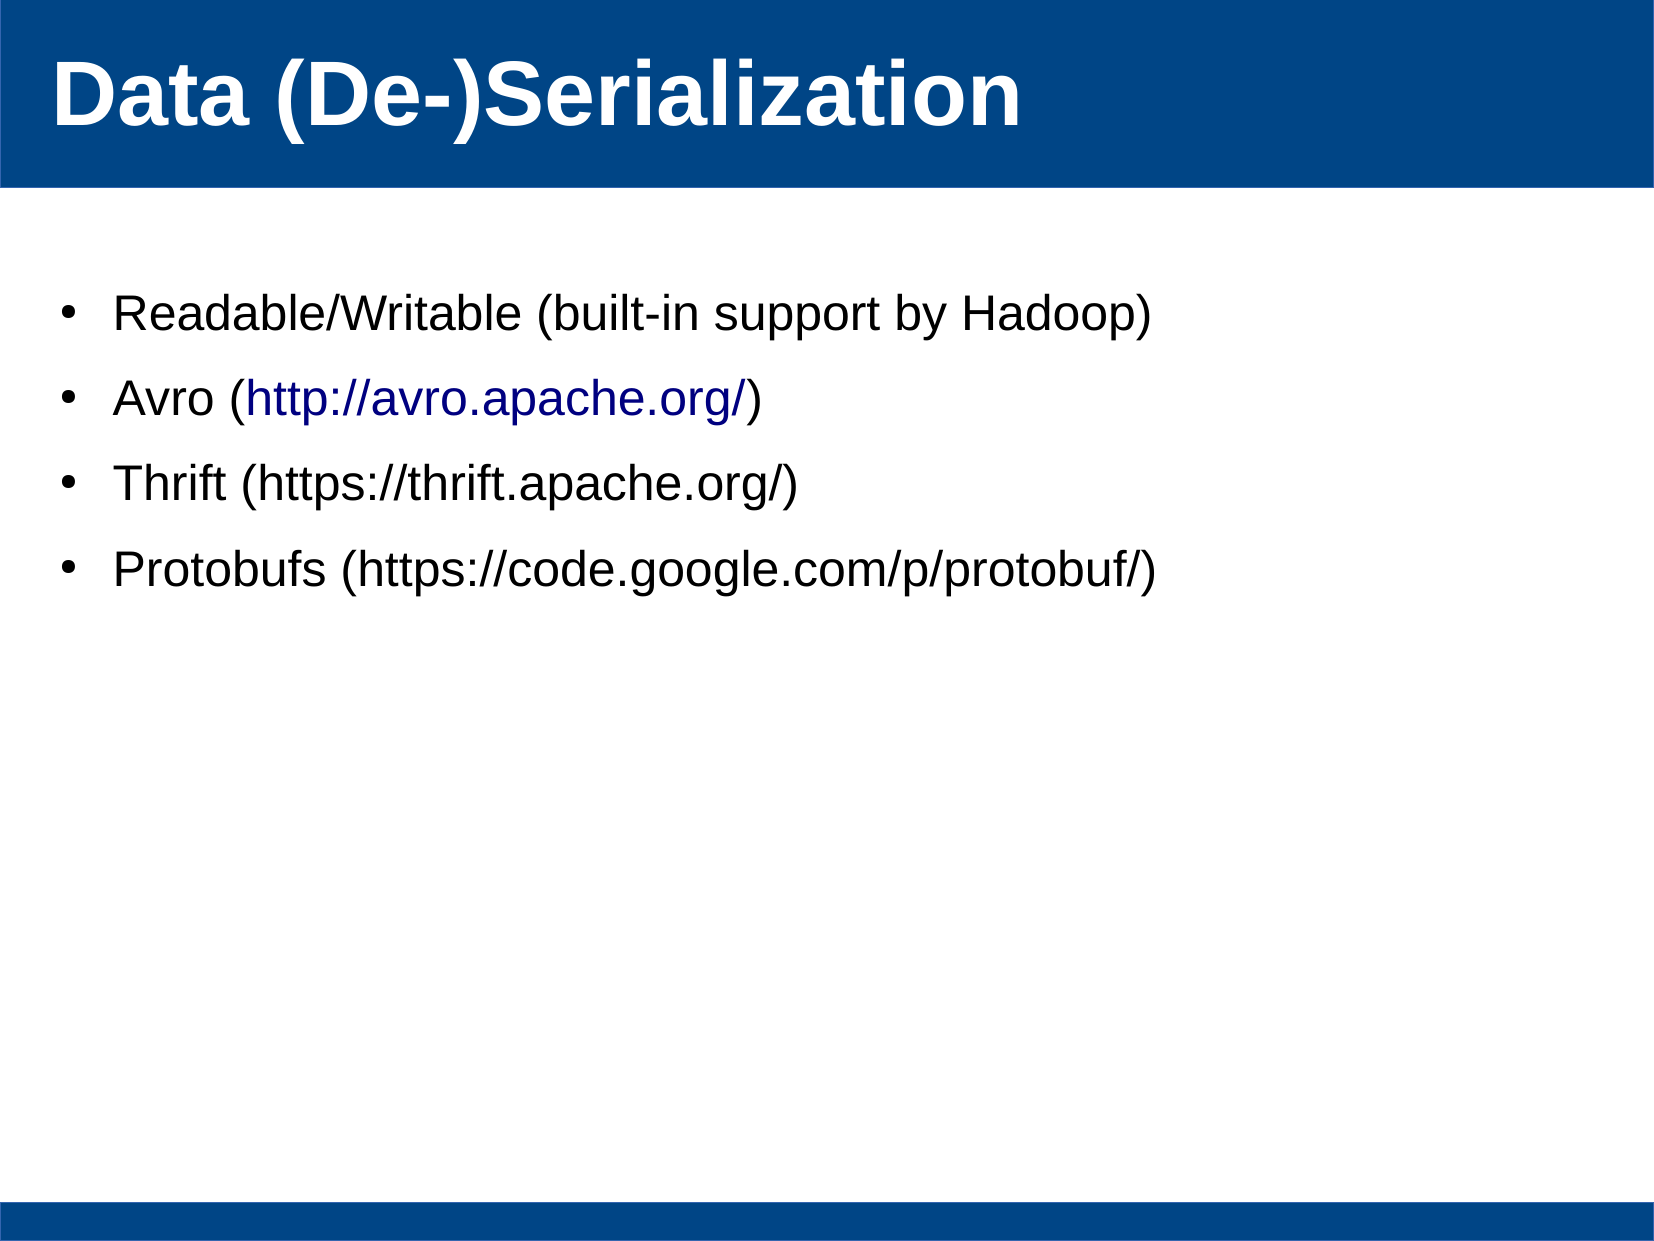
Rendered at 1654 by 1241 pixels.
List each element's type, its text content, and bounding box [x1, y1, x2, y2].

title Data (De-)Serialization [0, 0, 1654, 188]
list Readable/Writable (built-in support by Hadoop) Avro (http://avro.apache.org/) Thrift (https://thrift.apache.org/) Protobufs (https://code.google.com/p/protobuf/) [41, 285, 1531, 1005]
